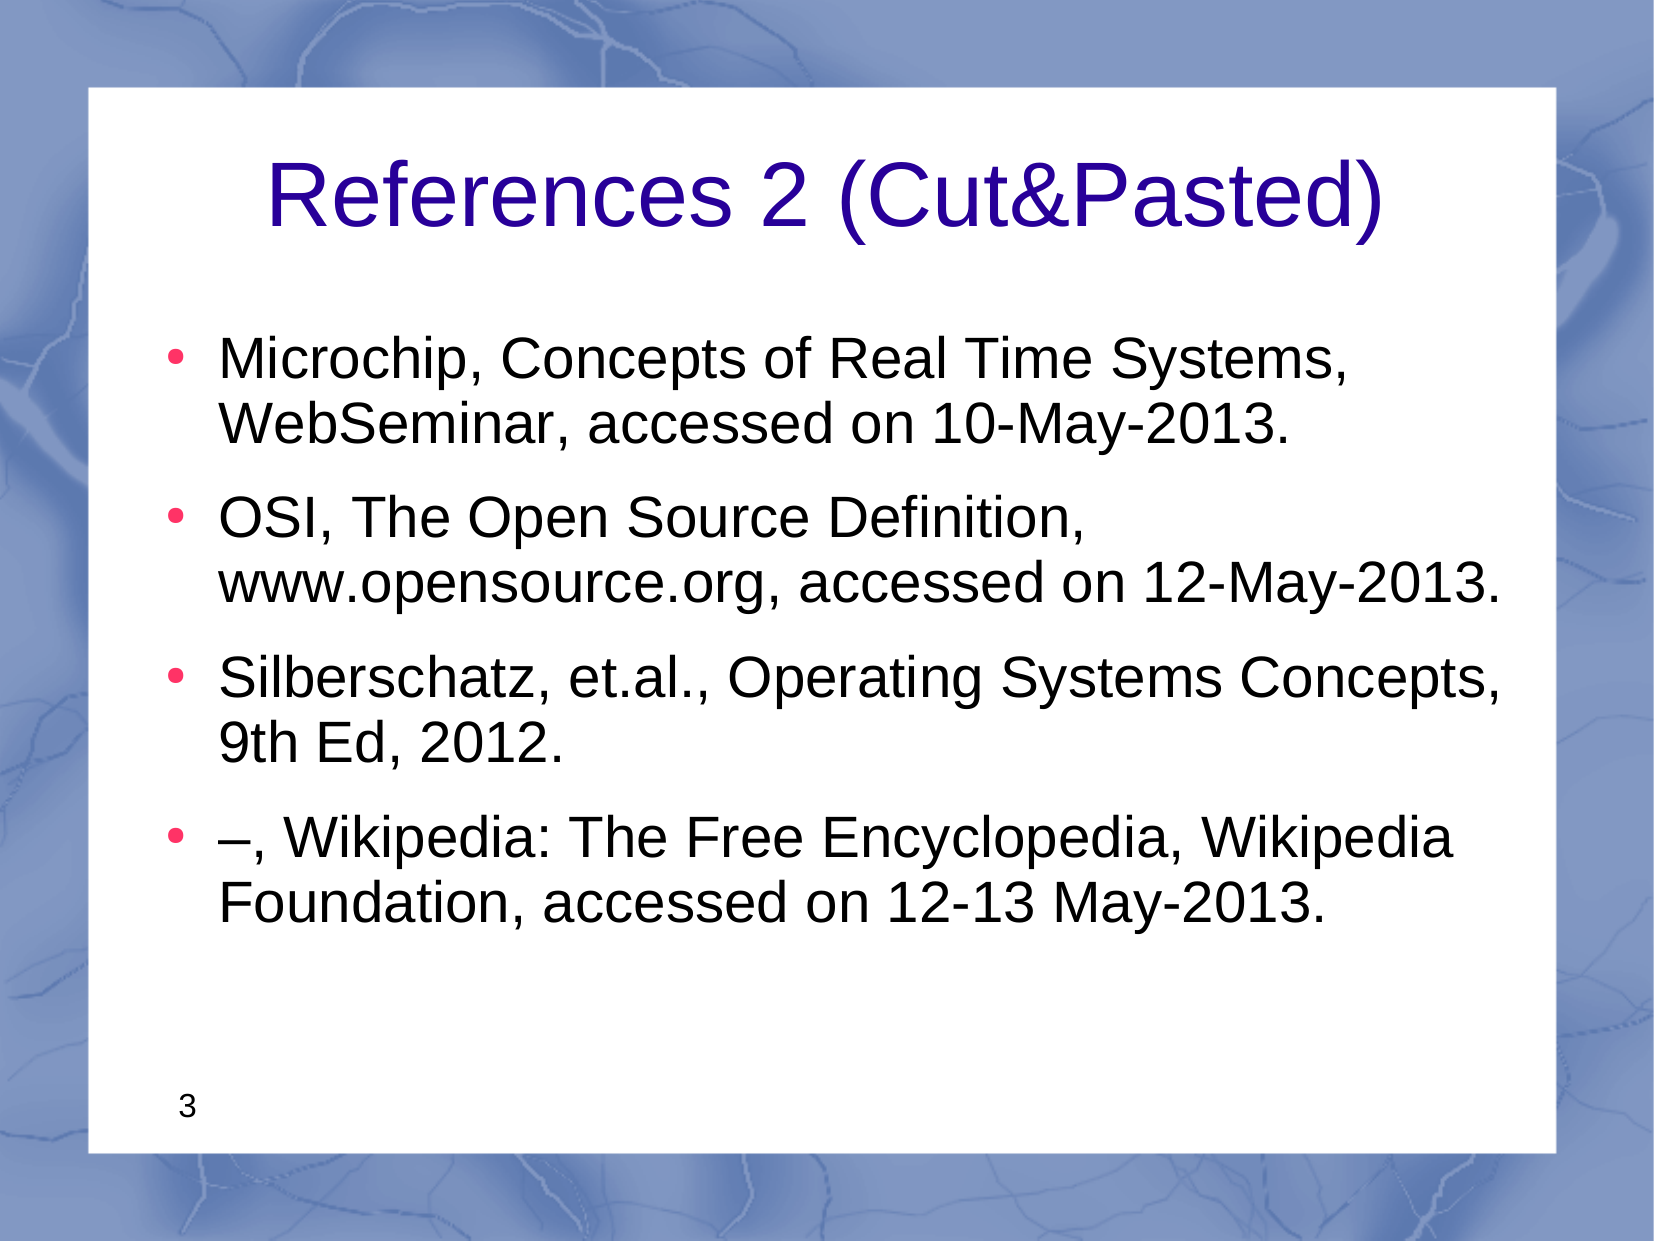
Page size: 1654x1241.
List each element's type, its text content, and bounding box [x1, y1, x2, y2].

title References 2 (Cut&Pasted) [118, 90, 1536, 298]
picture [0, 0, 1654, 1241]
list Microchip, Concepts of Real Time Systems, WebSeminar, accessed on 10-May-2013. OSI, The Open Source Definition, www.opensource.org, accessed on 12-May-2013. Silberschatz, et.al., Operating Systems Concepts, 9th Ed, 2012. –, Wikipedia: The Free Encyclopedia, Wikipedia Foundation, accessed on 12-13 May-2013. [147, 325, 1506, 1045]
